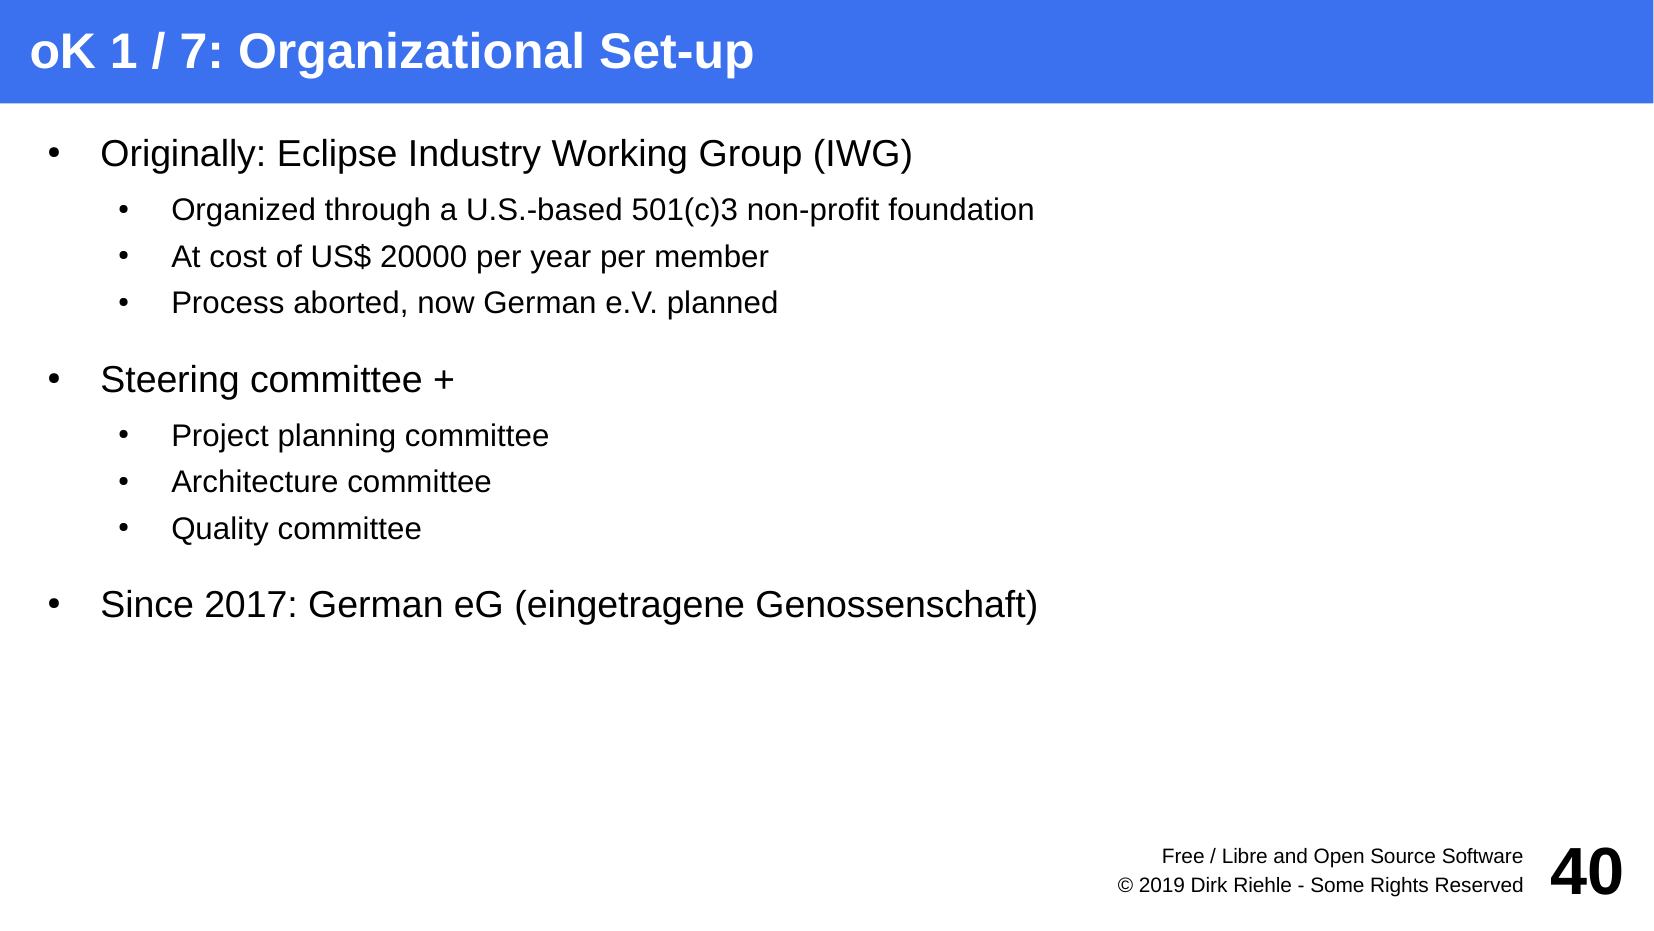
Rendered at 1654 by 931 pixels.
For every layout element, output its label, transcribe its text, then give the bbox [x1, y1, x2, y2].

title oK 1 / 7: Organizational Set-up [0, 0, 1654, 104]
list Originally: Eclipse Industry Working Group (IWG) Organized through a U.S.-based 501(c)3 non-profit foundation At cost of US$ 20000 per year per member Process aborted, now German e.V. planned Steering committee + Project planning committee Architecture committee Quality committee Since 2017: German eG (eingetragene Genossenschaft) [29, 132, 1625, 813]
